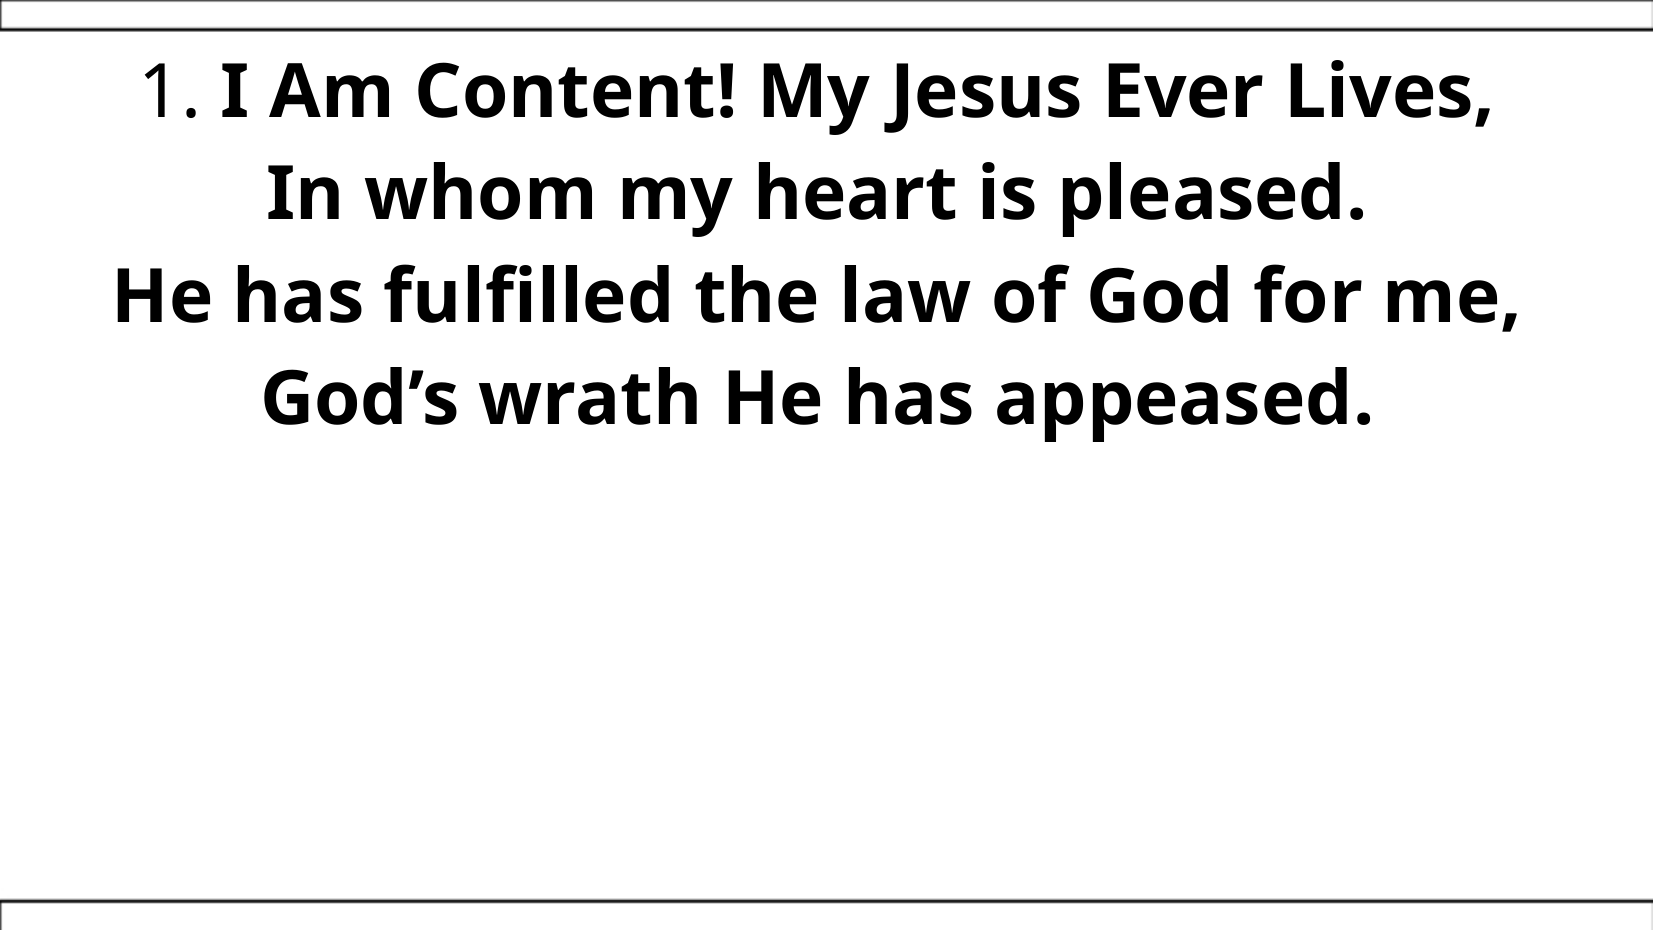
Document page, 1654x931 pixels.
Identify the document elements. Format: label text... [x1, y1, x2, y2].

picture [0, 0, 1653, 930]
text_box 1. I Am Content! My Jesus Ever Lives, In whom my heart is pleased. He has fulfilled the law of God for me, God’s wrath He has appeased. [75, 30, 1561, 445]
